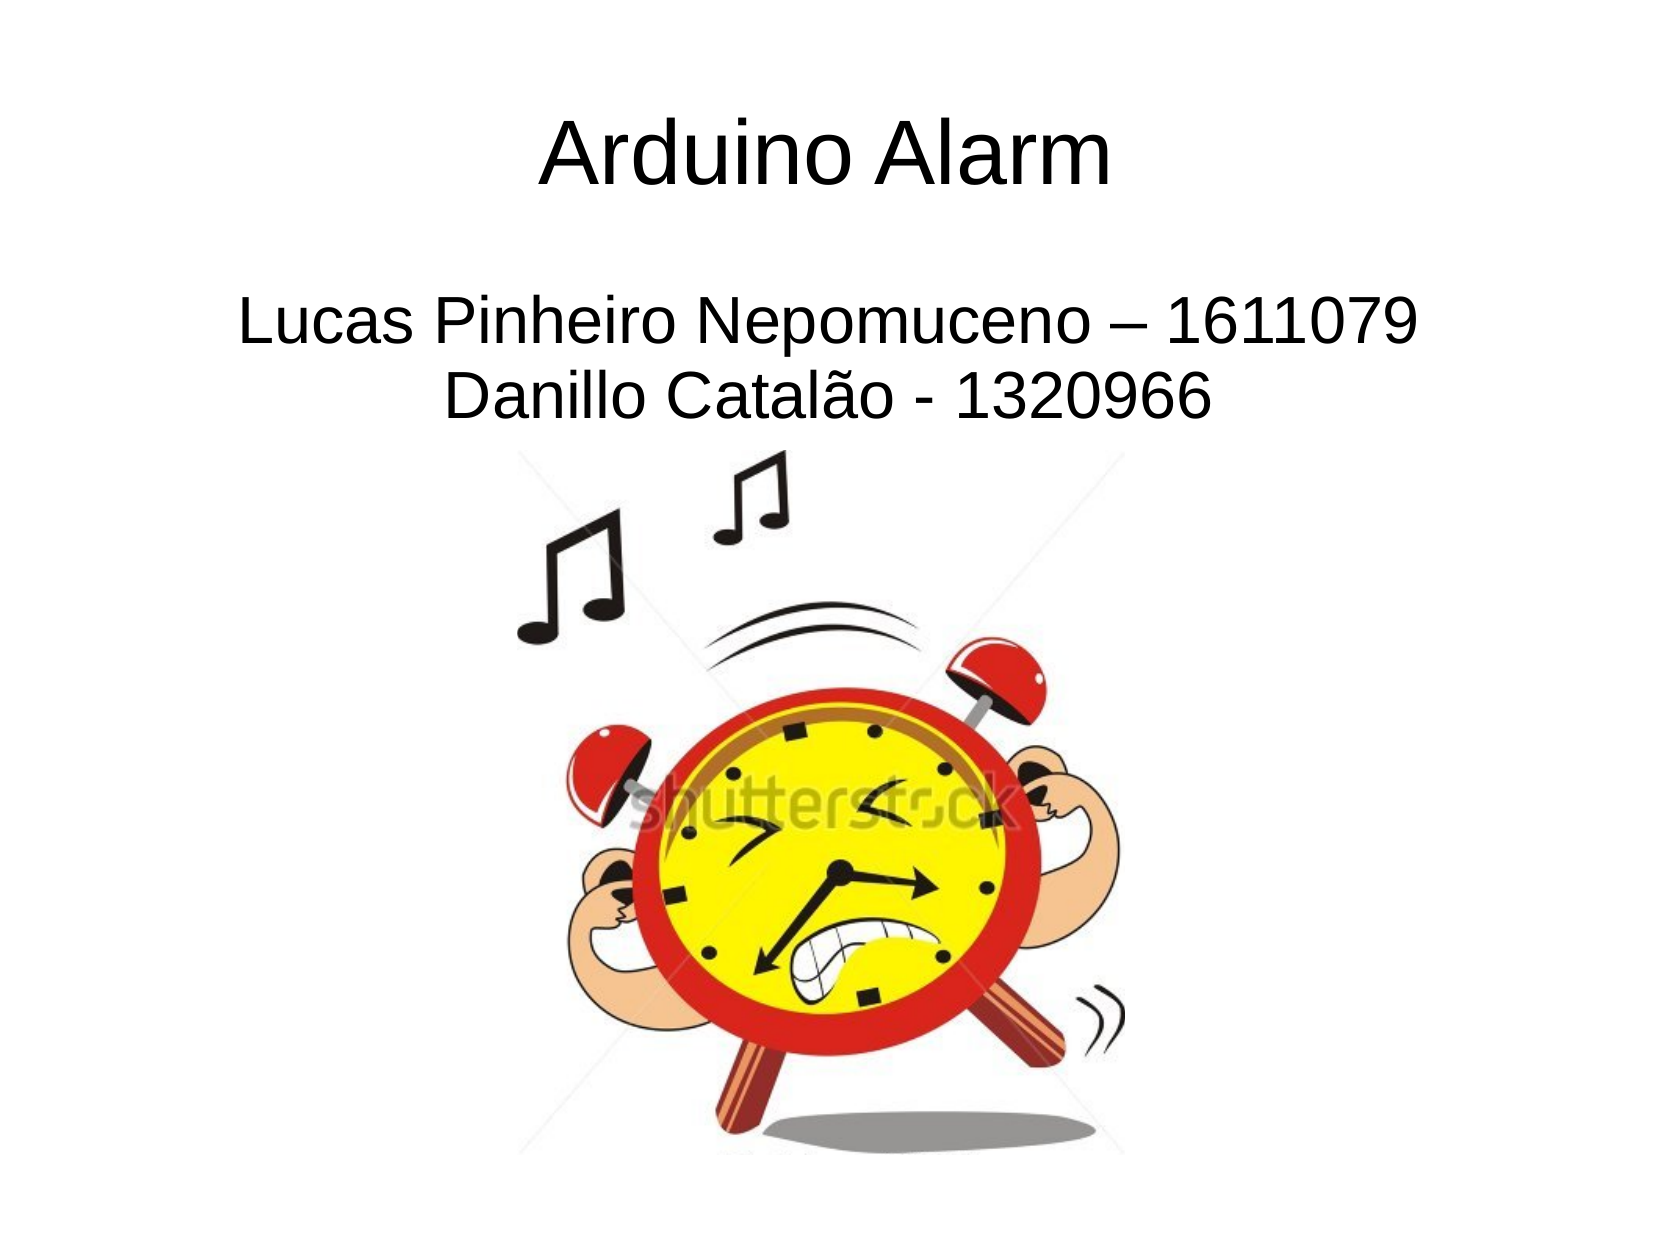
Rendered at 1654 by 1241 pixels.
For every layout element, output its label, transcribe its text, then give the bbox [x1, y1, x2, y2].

subtitle Lucas Pinheiro Nepomuceno – 1611079 Danillo Catalão - 1320966 [187, 160, 1471, 556]
picture [517, 450, 1126, 1155]
title Arduino Alarm [82, 49, 1571, 257]
